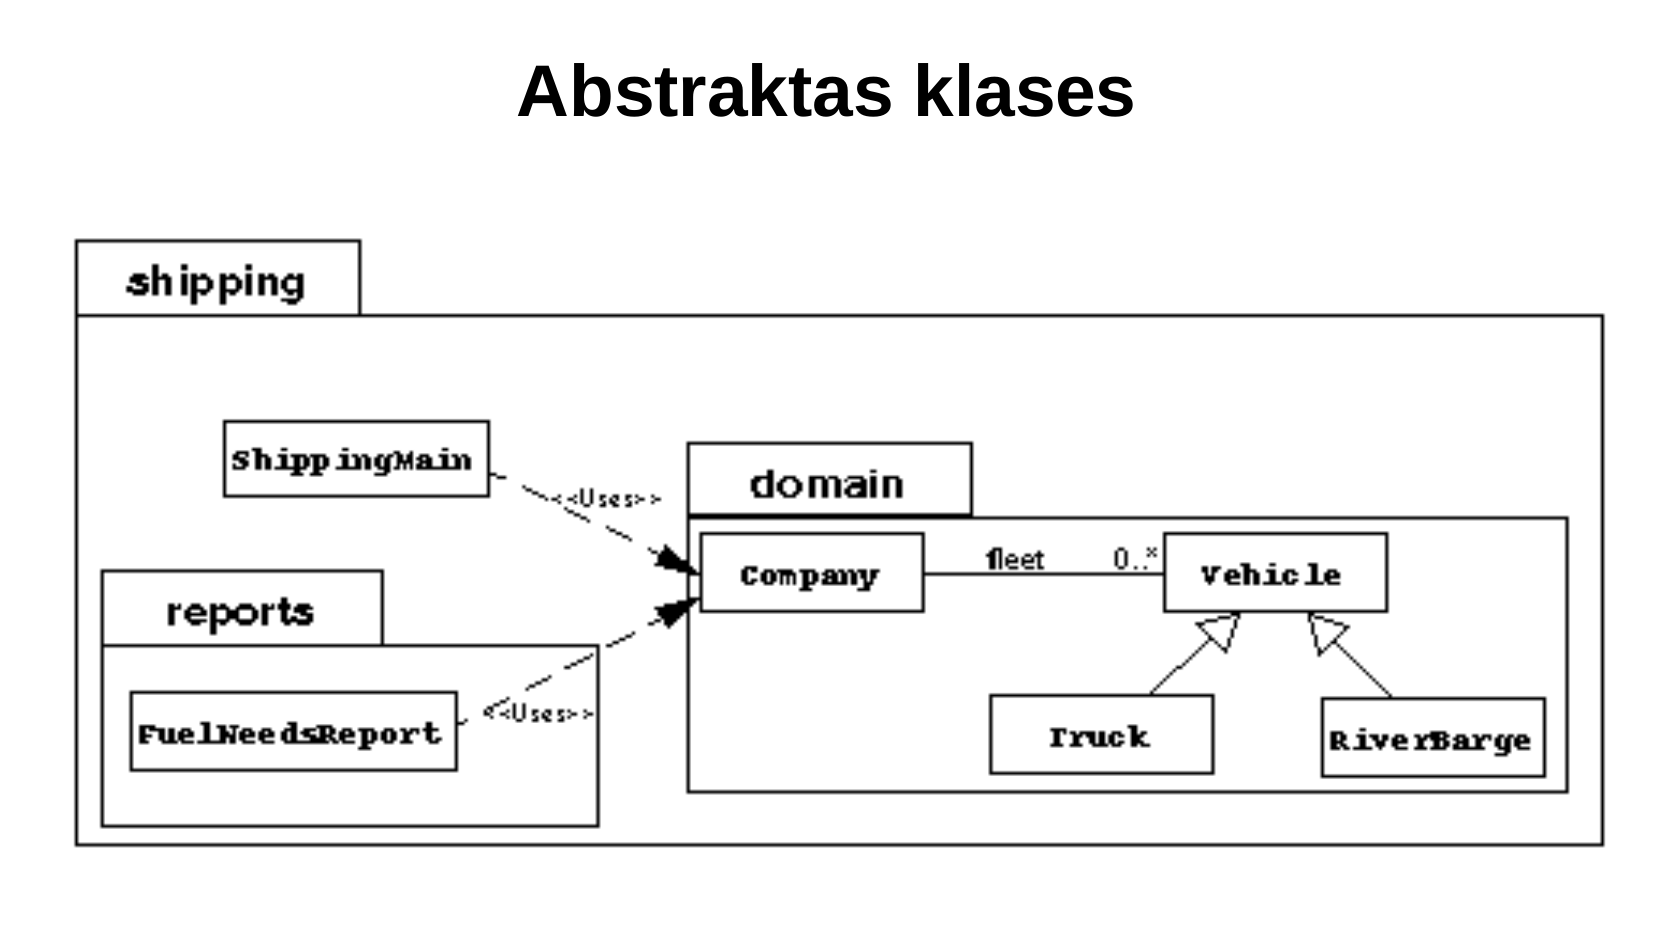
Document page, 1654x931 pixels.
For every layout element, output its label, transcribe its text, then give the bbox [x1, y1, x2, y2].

picture [47, 203, 1631, 860]
title Abstraktas klases [82, 50, 1571, 133]
